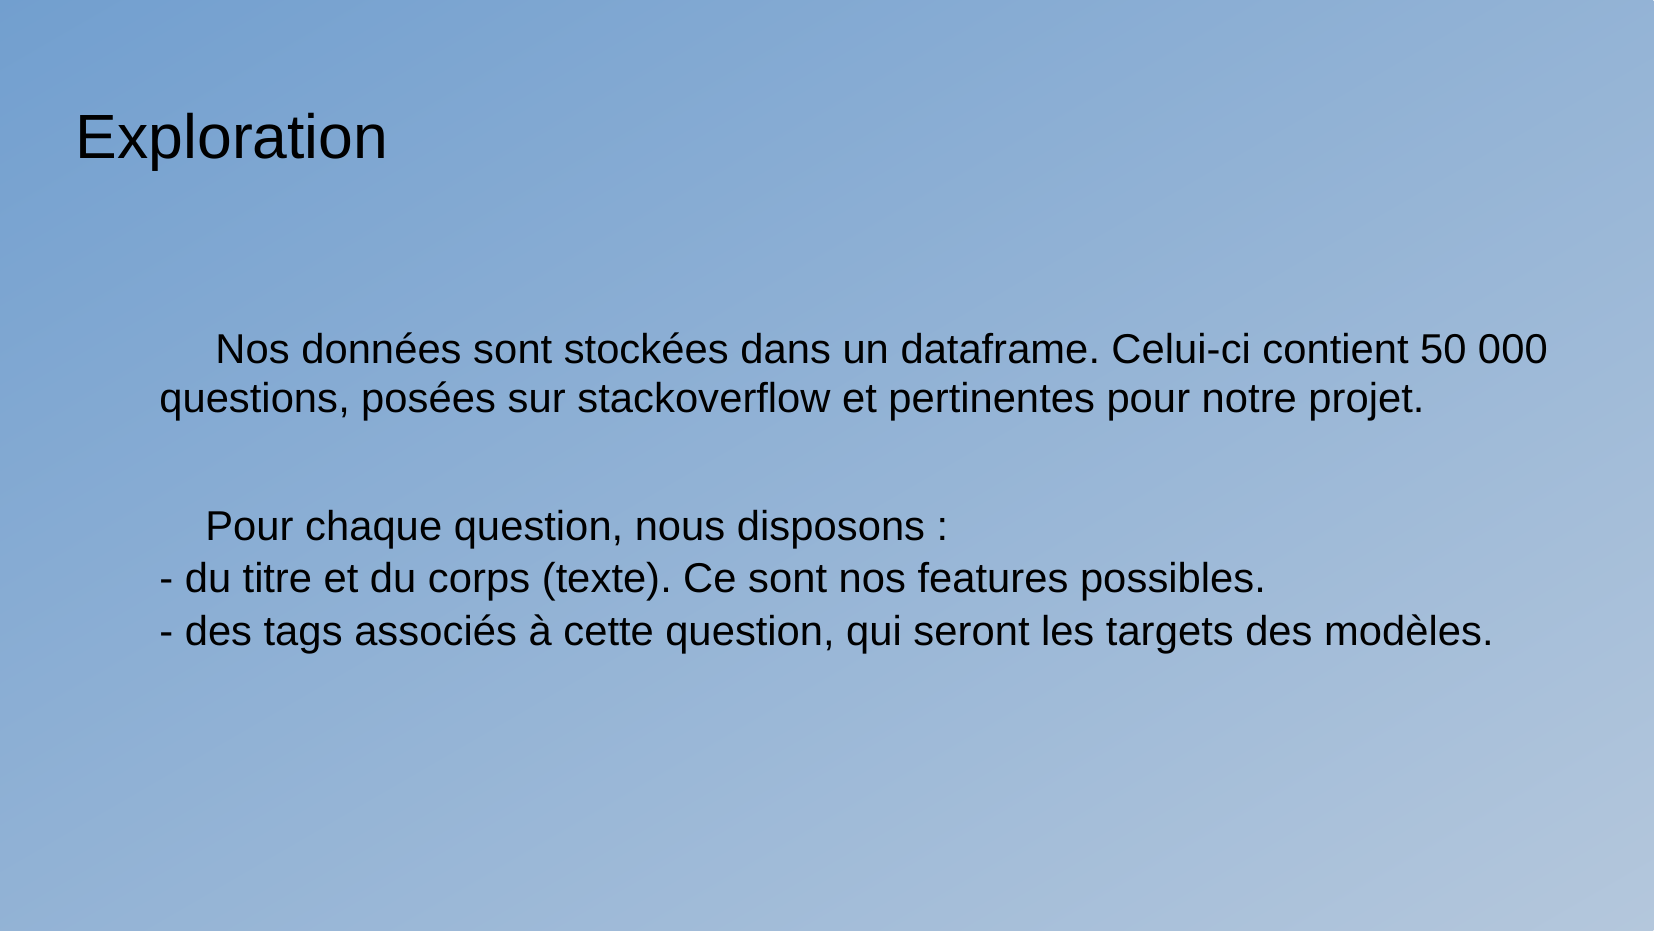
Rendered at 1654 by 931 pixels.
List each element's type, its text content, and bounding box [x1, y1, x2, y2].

list Nos données sont stockées dans un dataframe. Celui-ci contient 50 000 questions, posées sur stackoverflow et pertinentes pour notre projet. Pour chaque question, nous disposons : - du titre et du corps (texte). Ce sont nos features possibles. - des tags associés à cette question, qui seront les targets des modèles. [88, 318, 1565, 931]
title Exploration [75, 59, 1564, 215]
